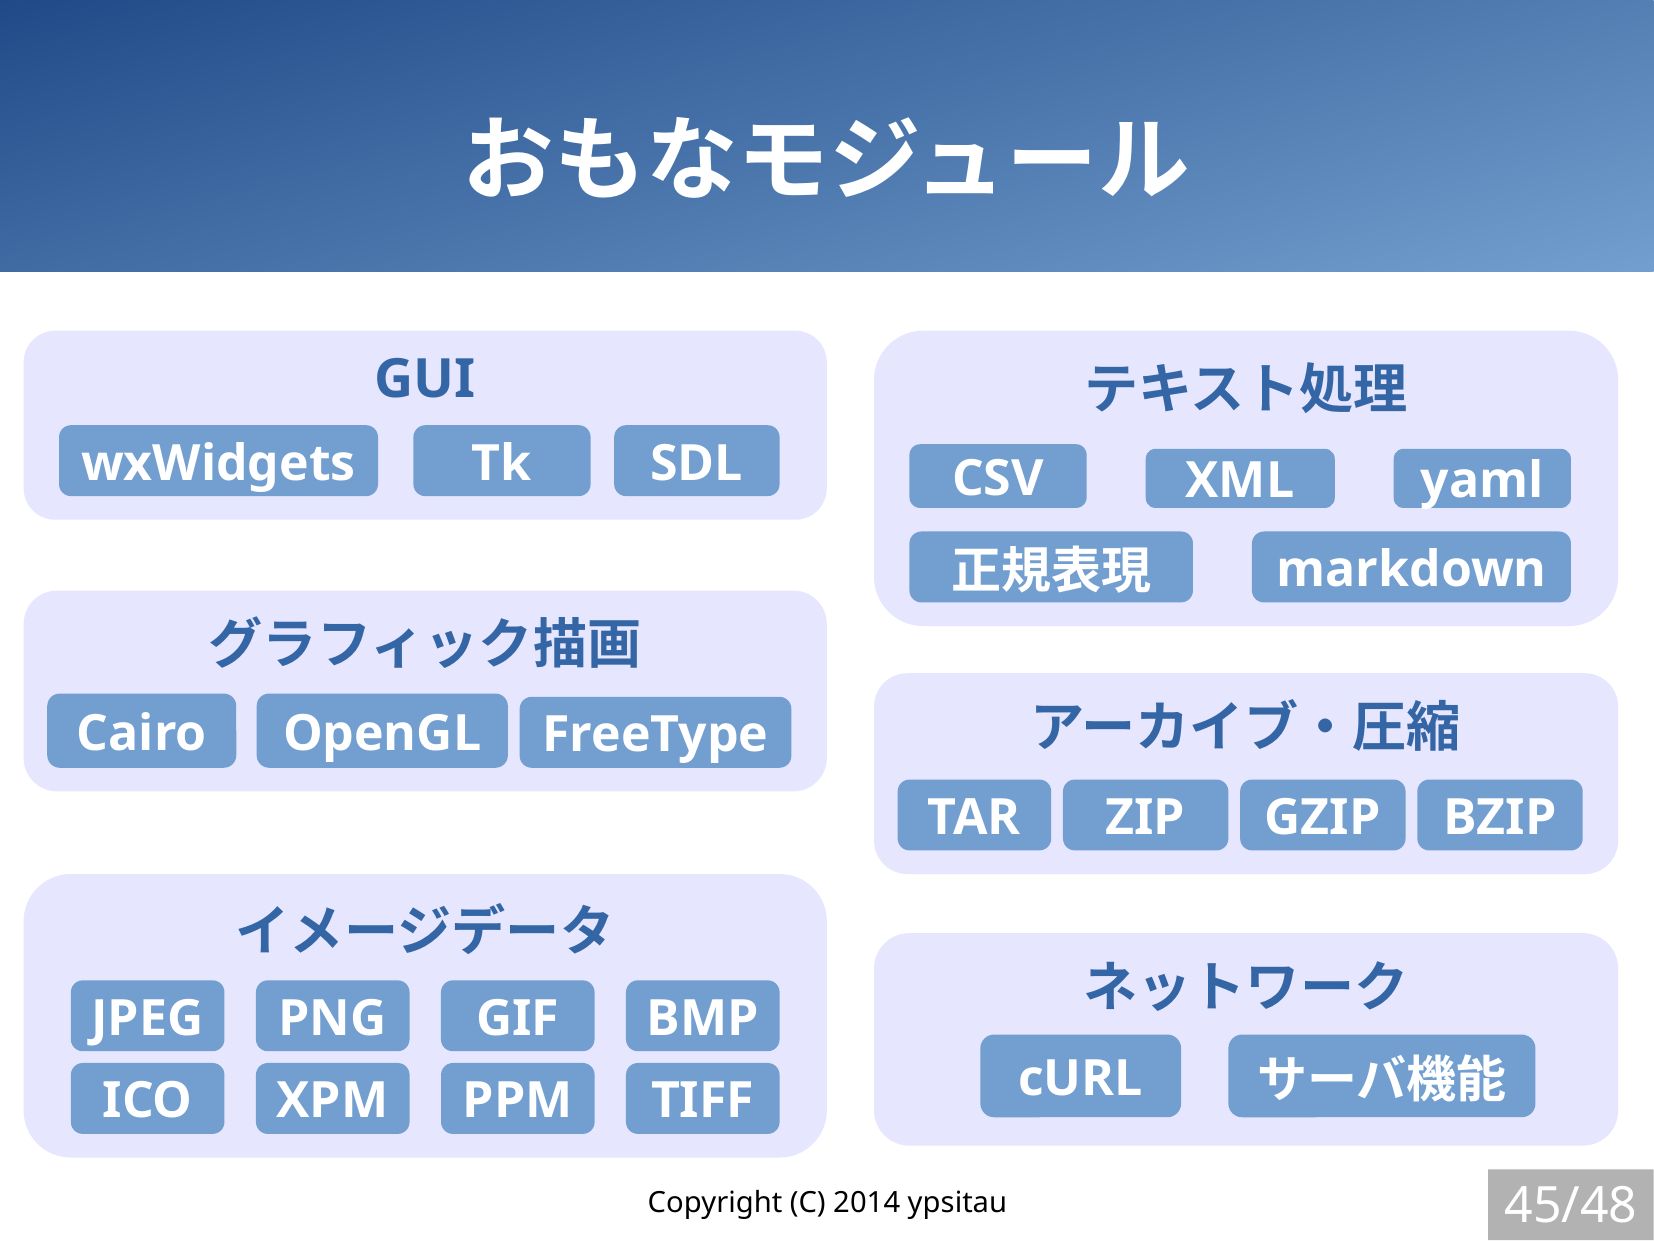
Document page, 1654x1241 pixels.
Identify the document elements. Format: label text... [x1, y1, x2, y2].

text_box CSV [909, 444, 1087, 508]
text_box サーバ機能 [1228, 1034, 1536, 1118]
text_box OpenGL [256, 693, 508, 768]
text_box PNG [255, 980, 410, 1052]
title おもなモジュール [82, 49, 1571, 257]
text_box 正規表現 [909, 531, 1193, 603]
text_box ネットワーク [874, 933, 1619, 1146]
text_box Cairo [47, 693, 237, 768]
text_box wxWidgets [59, 425, 379, 497]
text_box TAR [897, 779, 1052, 851]
text_box グラフィック描画 [23, 590, 827, 792]
text_box XML [1145, 448, 1335, 508]
text_box PPM [441, 1062, 595, 1134]
text_box yaml [1393, 448, 1571, 508]
text_box GZIP [1240, 779, 1406, 851]
text_box JPEG [70, 980, 225, 1052]
text_box GUI [23, 330, 827, 520]
text_box BZIP [1417, 779, 1583, 851]
text_box BMP [625, 980, 780, 1052]
text_box XPM [255, 1062, 410, 1134]
text_box テキスト処理 [874, 330, 1619, 627]
text_box イメージデータ [23, 874, 827, 1158]
text_box アーカイブ・圧縮 [874, 673, 1619, 875]
text_box cURL [980, 1034, 1182, 1118]
text_box FreeType [519, 696, 792, 768]
text_box TIFF [625, 1062, 780, 1134]
text_box markdown [1251, 531, 1571, 603]
text_box GIF [440, 980, 595, 1052]
text_box Tk [413, 425, 591, 497]
text_box SDL [614, 425, 780, 497]
text_box ICO [70, 1062, 225, 1134]
text_box ZIP [1062, 779, 1229, 851]
